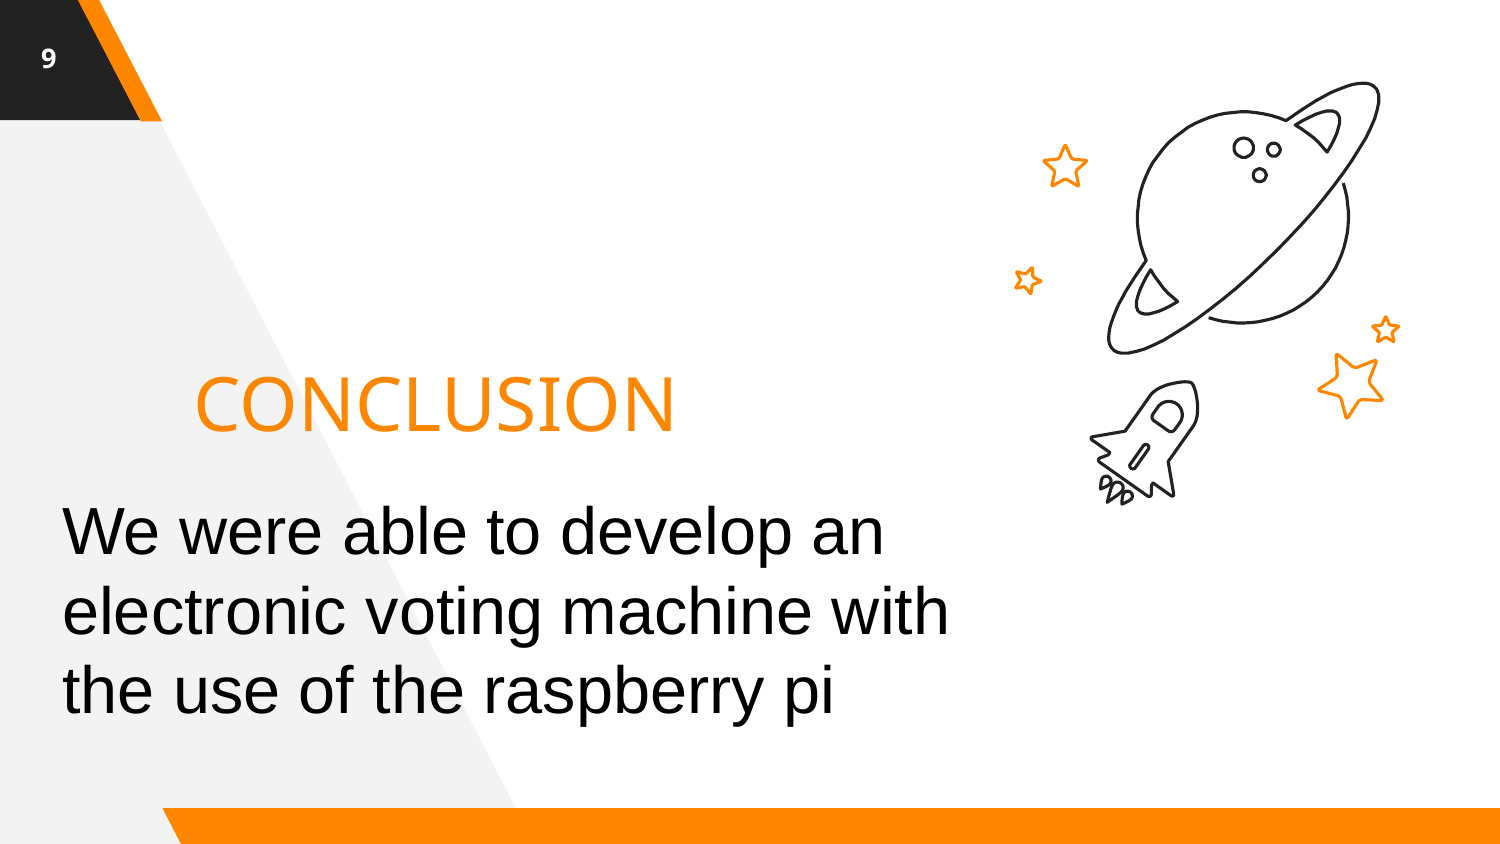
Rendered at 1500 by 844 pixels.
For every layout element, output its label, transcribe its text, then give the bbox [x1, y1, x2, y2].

subtitle We were able to develop an electronic voting machine with the use of the raspberry pi [47, 472, 1016, 780]
title CONCLUSION [178, 342, 1388, 461]
title CONCLUSION [1111, 342, 1154, 351]
title CONCLUSION [1095, 384, 1196, 461]
slide_number <number> [0, 0, 98, 121]
